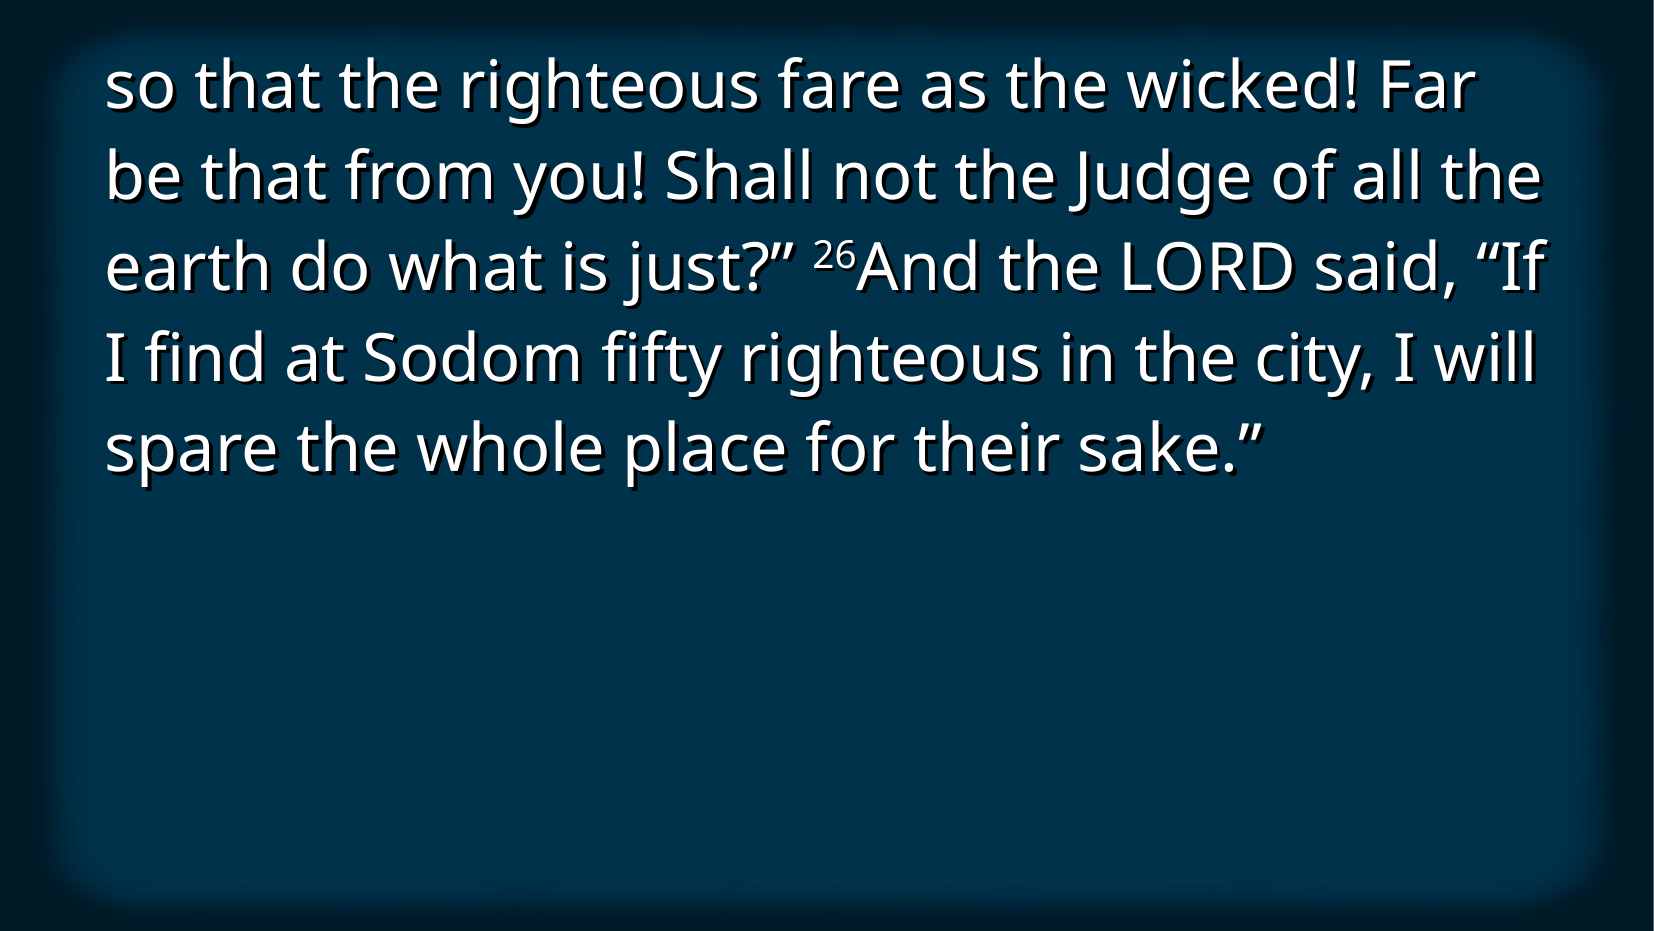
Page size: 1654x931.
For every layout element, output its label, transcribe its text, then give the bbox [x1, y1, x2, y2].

picture [0, 0, 1654, 931]
text_box so that the righteous fare as the wicked! Far be that from you! Shall not the Judge of all the earth do what is just?” 26And the LORD said, “If I find at Sodom fifty righteous in the city, I will spare the whole place for their sake.” [90, 30, 1576, 489]
